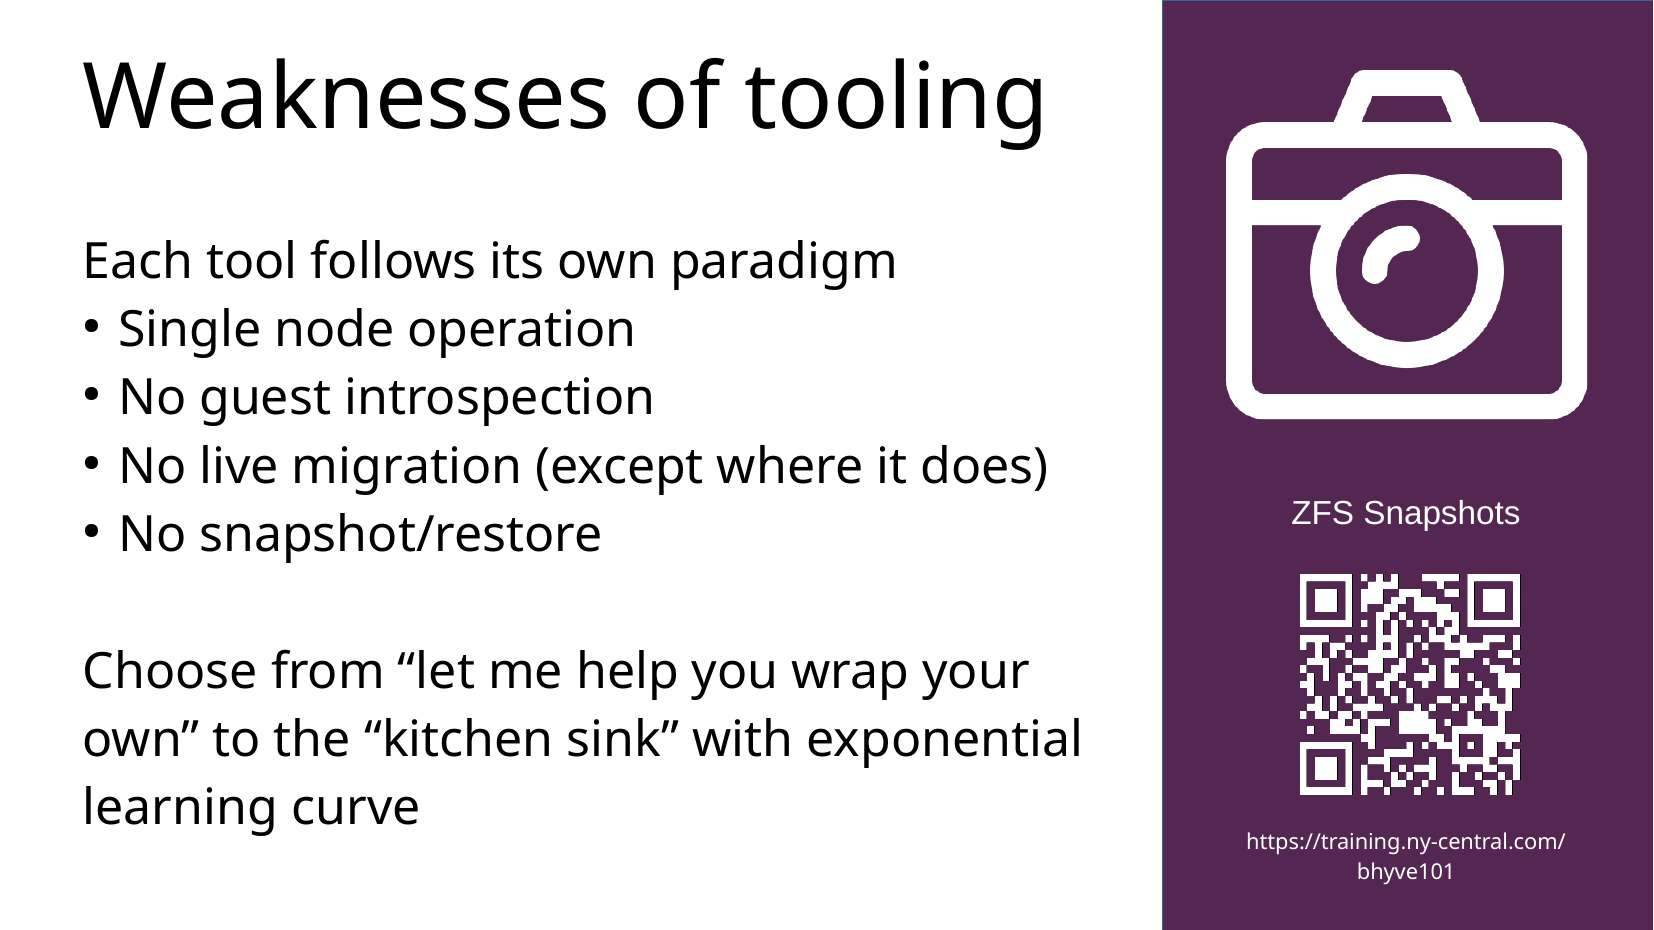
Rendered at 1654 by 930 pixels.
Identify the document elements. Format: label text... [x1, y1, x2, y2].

text_box ZFS Snapshots [1200, 487, 1613, 638]
subtitle Each tool follows its own paradigm Single node operation No guest introspection No live migration (except where it does) No snapshot/restore Choose from “let me help you wrap your own” to the “kitchen sink” with exponential learning curve [82, 224, 1126, 840]
text_box https://training.ny-central.com/bhyve101 [1200, 819, 1613, 930]
picture [1268, 638, 1550, 826]
text_box [1162, 0, 1653, 930]
title Weaknesses of tooling [82, 37, 1571, 150]
picture [1200, 44, 1613, 458]
